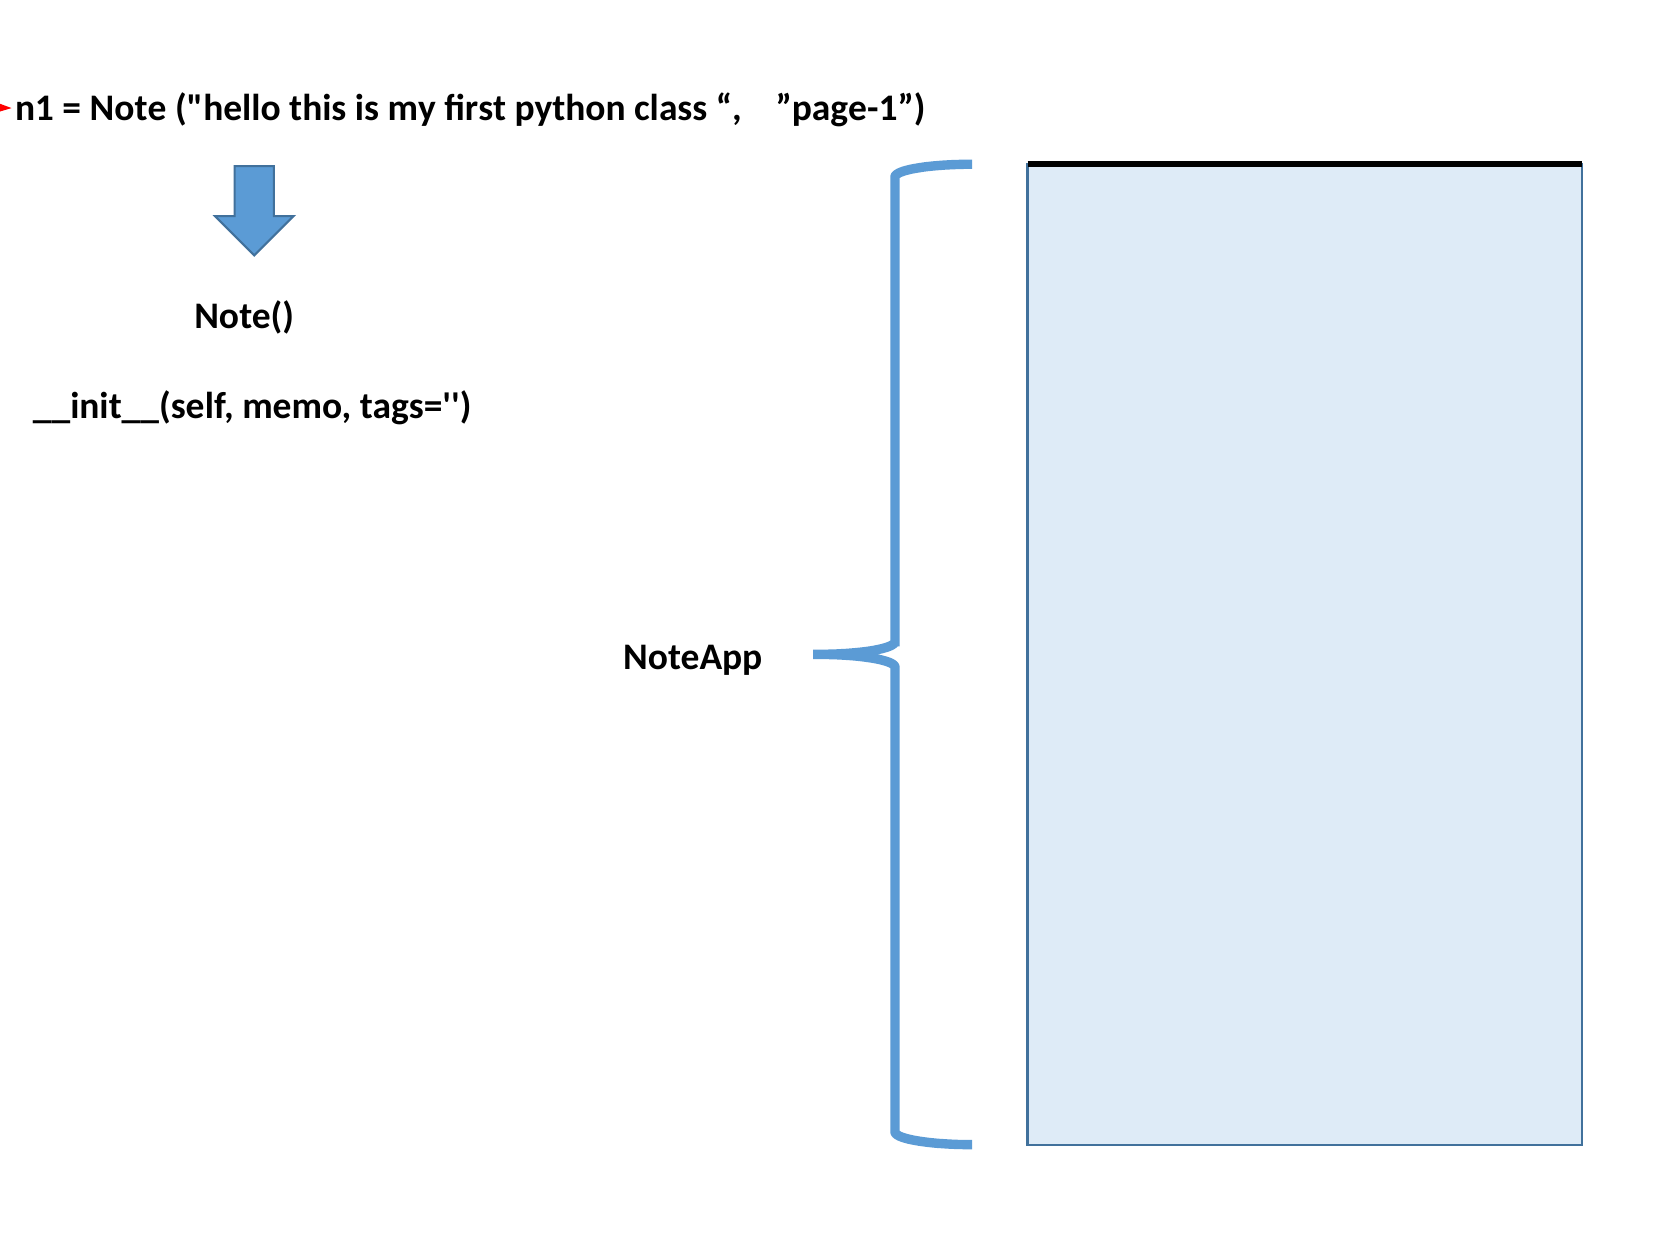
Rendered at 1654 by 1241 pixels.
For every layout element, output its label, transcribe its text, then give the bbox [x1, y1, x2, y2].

text_box NoteApp [608, 624, 791, 685]
text_box [215, 166, 294, 256]
text_box [1028, 167, 1582, 1145]
text_box n1 = Note ("hello this is my first python class “, ”page-1”) [0, 76, 972, 136]
text_box Note() __init__(self, memo, tags='') [18, 283, 488, 433]
